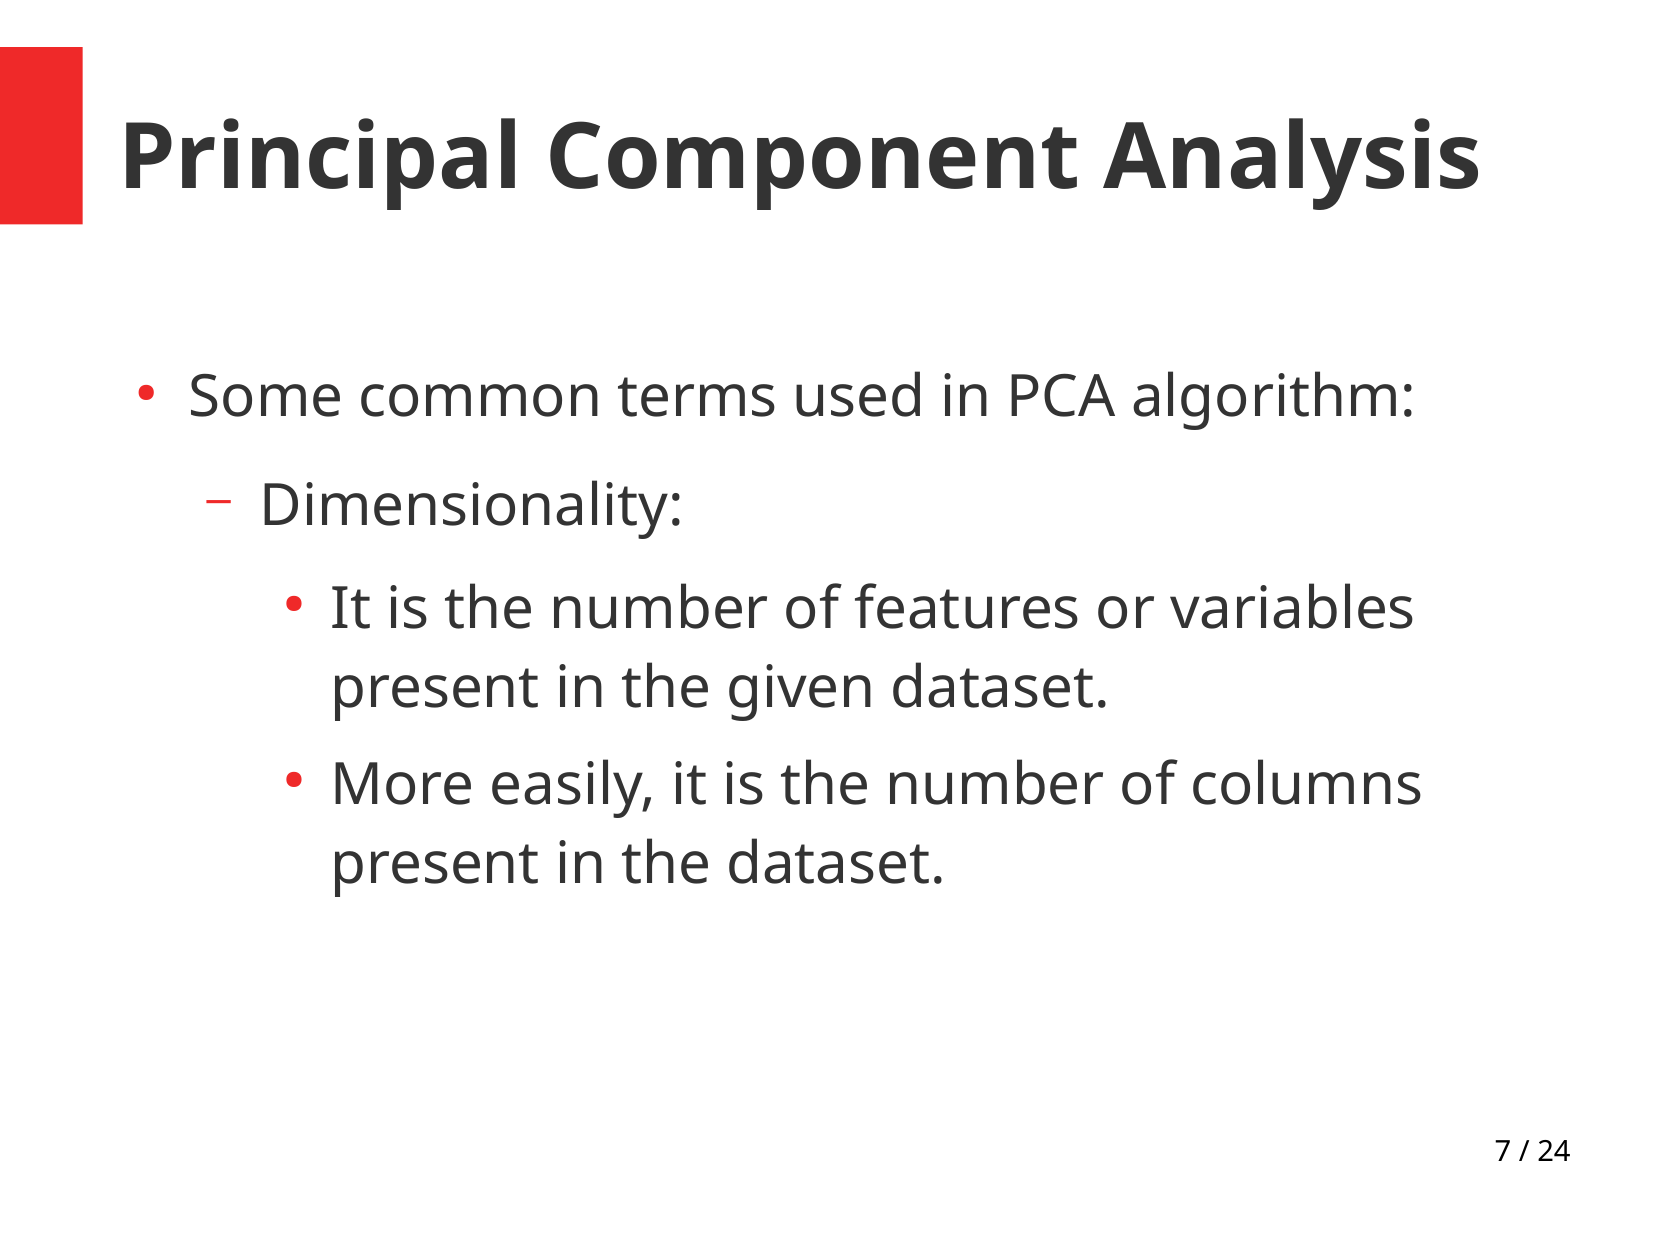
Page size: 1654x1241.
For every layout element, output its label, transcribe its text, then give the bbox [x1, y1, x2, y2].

title Principal Component Analysis [118, 49, 1571, 257]
list Some common terms used in PCA algorithm: Dimensionality: It is the number of features or variables present in the given dataset. More easily, it is the number of columns present in the dataset. [118, 354, 1536, 1074]
